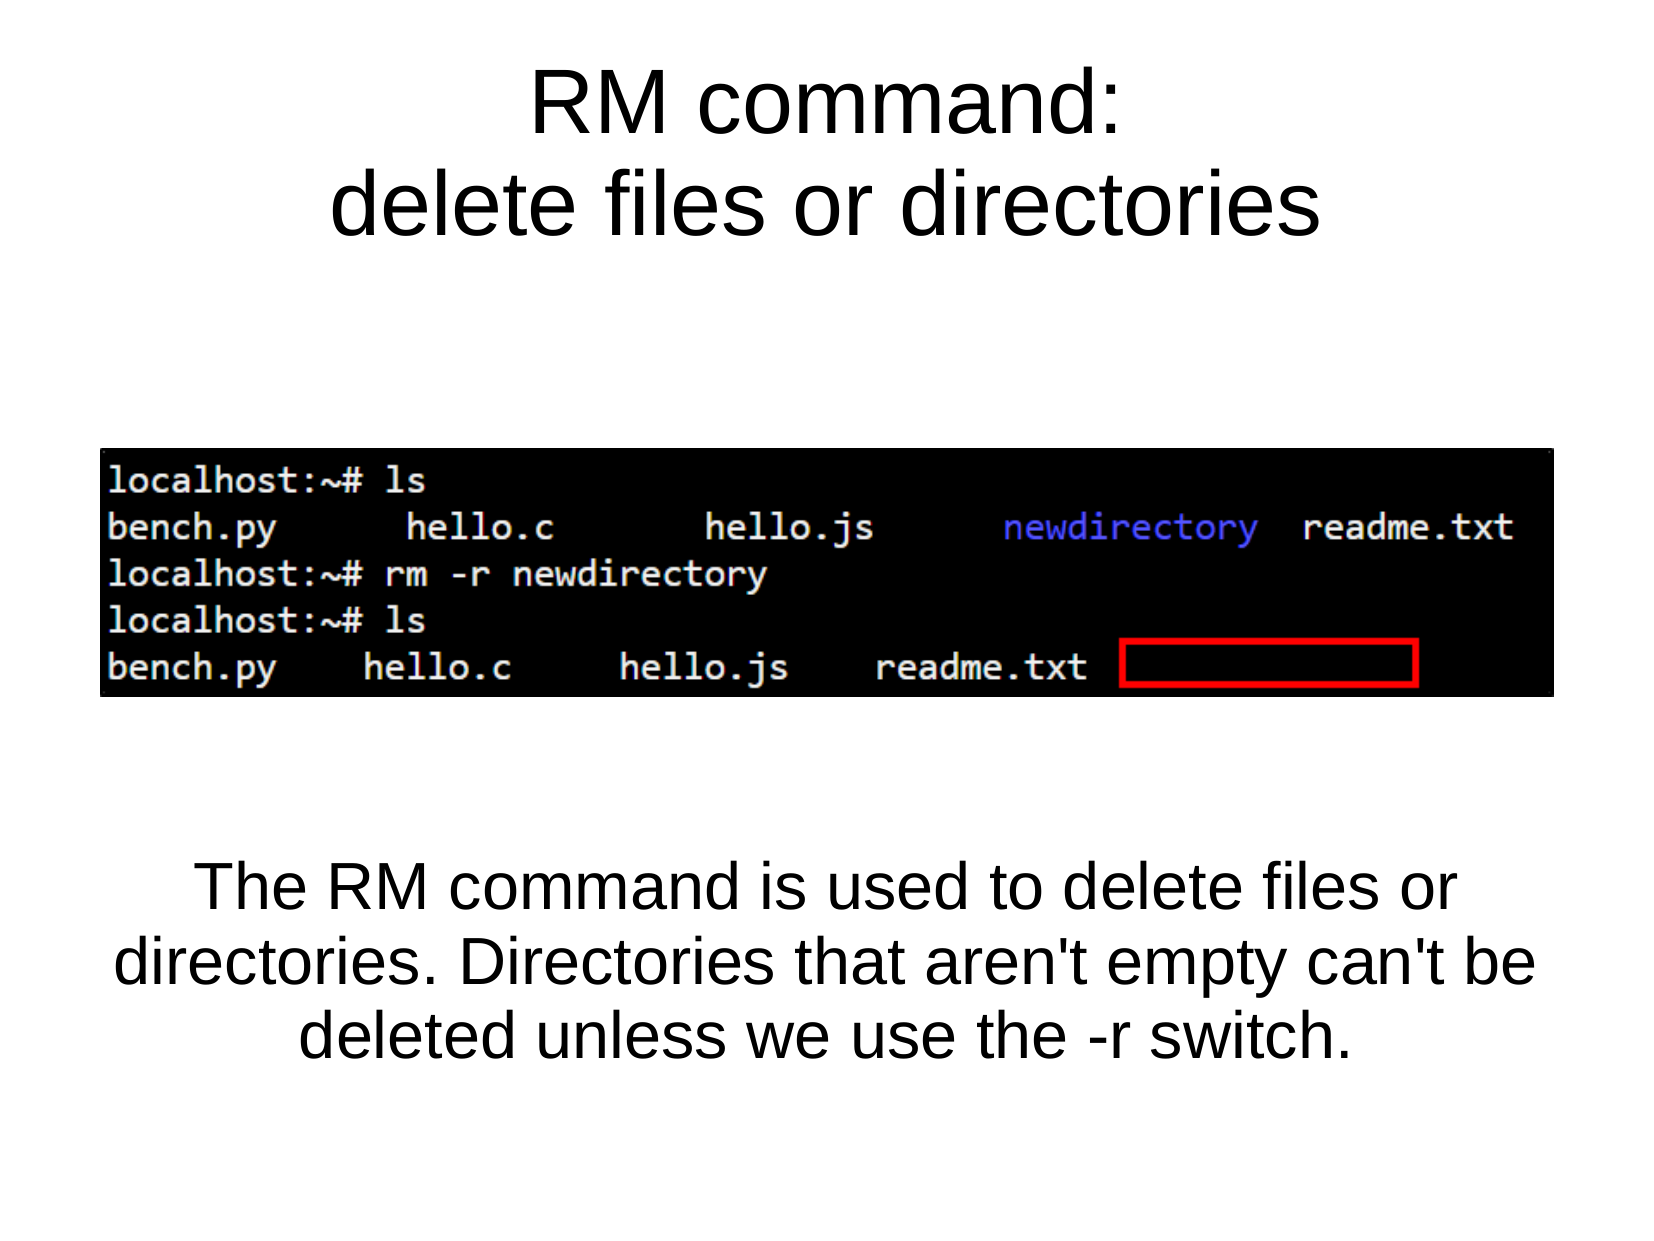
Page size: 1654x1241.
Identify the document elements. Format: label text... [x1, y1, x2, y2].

subtitle The RM command is used to delete files or directories. Directories that aren't empty can't be deleted unless we use the -r switch. [82, 290, 1571, 1109]
title RM command: delete files or directories [82, 49, 1571, 257]
picture [100, 448, 1554, 697]
